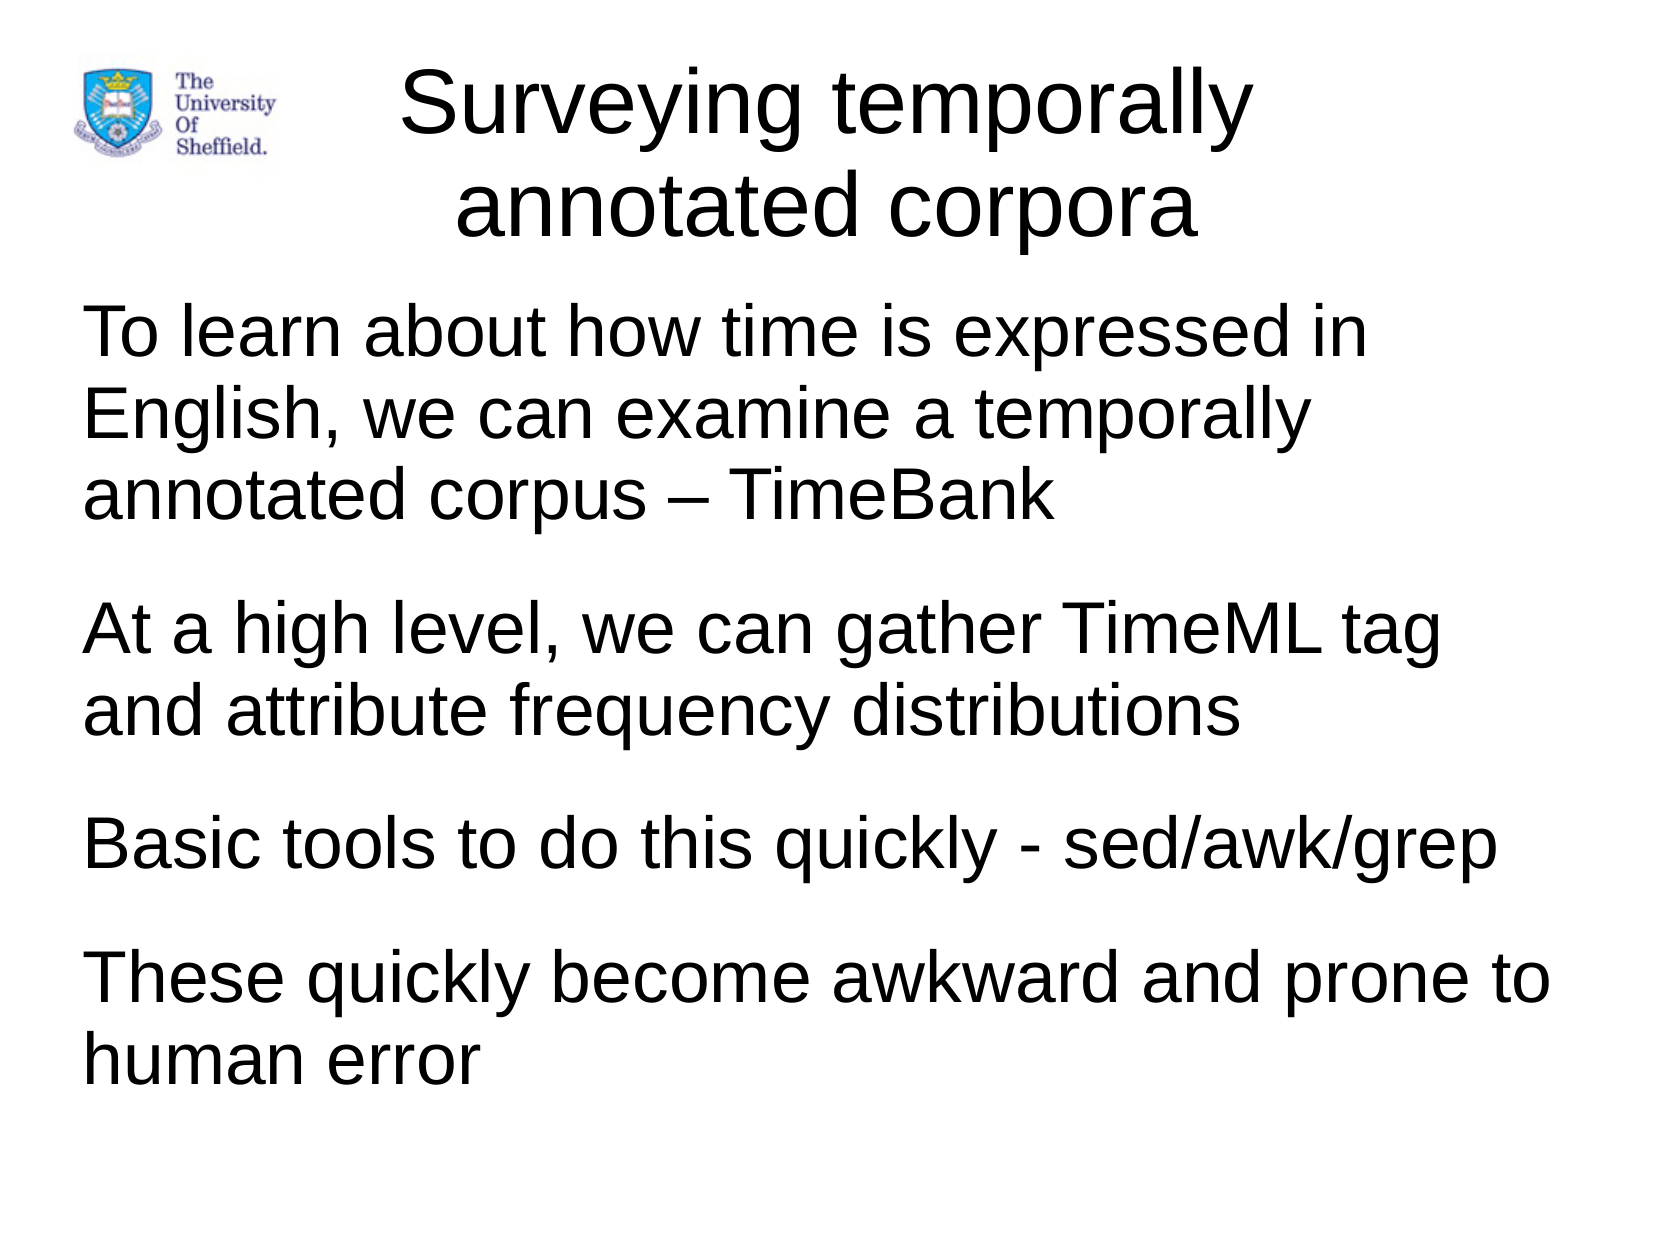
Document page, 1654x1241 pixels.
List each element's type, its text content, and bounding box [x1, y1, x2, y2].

title Surveying temporally annotated corpora [82, 39, 1571, 267]
picture [29, 52, 366, 178]
list To learn about how time is expressed in English, we can examine a temporally annotated corpus – TimeBank At a high level, we can gather TimeML tag and attribute frequency distributions Basic tools to do this quickly - sed/awk/grep These quickly become awkward and prone to human error [82, 290, 1571, 1109]
